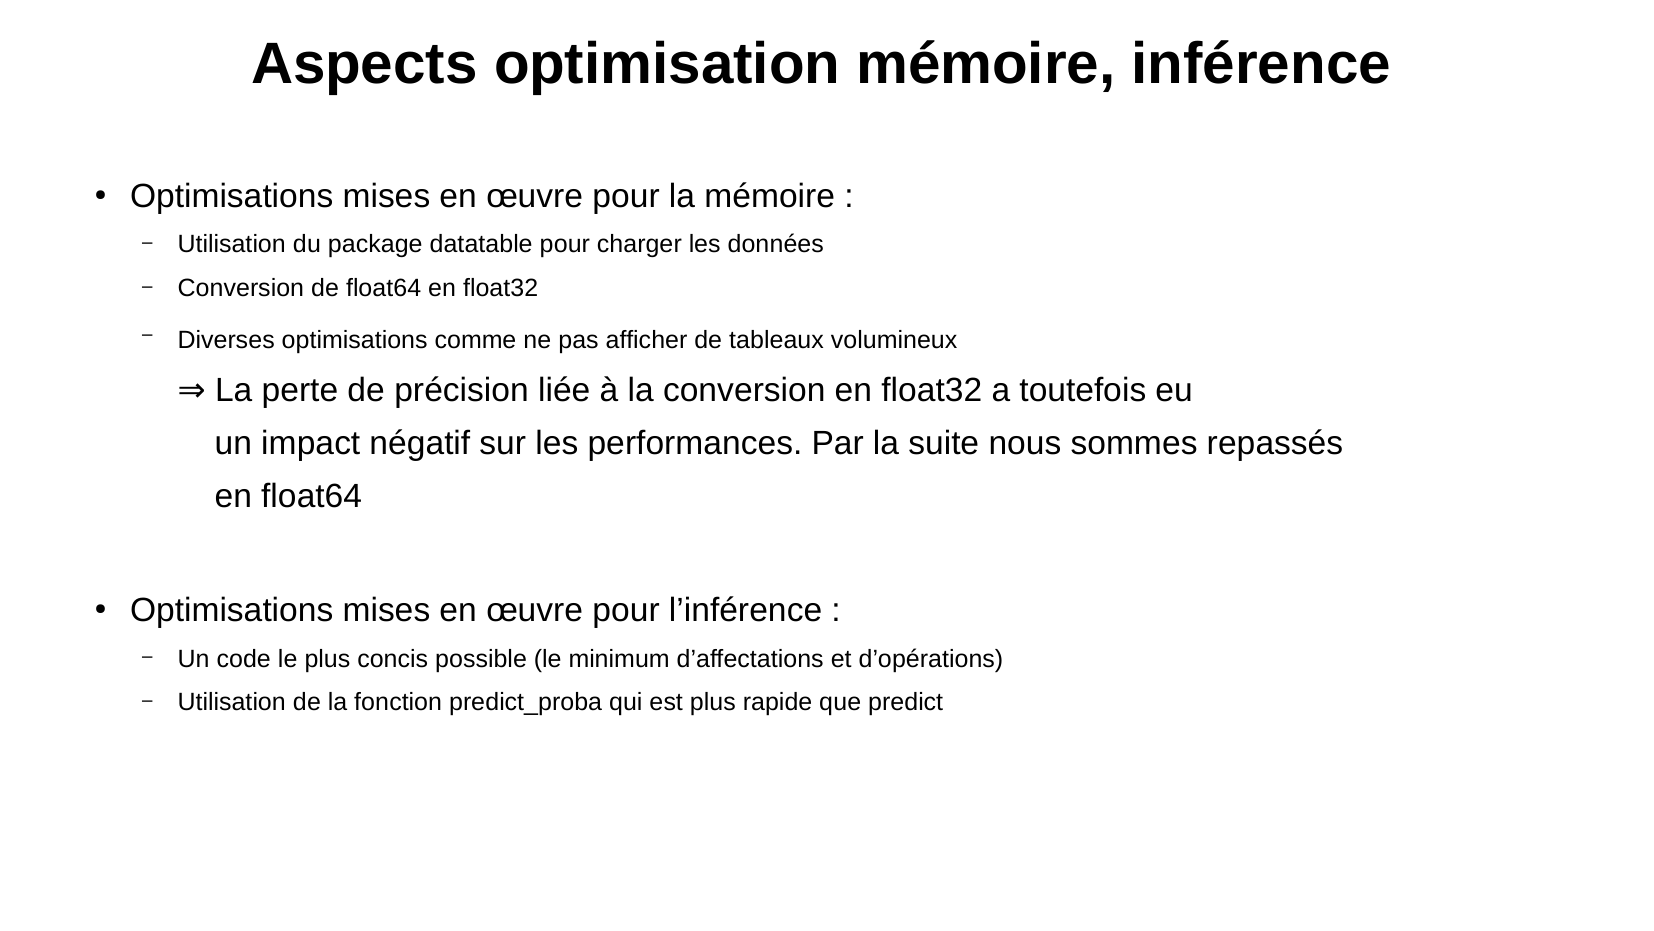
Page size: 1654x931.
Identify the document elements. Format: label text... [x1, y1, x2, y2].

text_box Aspects optimisation mémoire, inférence [236, 23, 1505, 104]
list Optimisations mises en œuvre pour la mémoire : Utilisation du package datatable pour charger les données Conversion de float64 en float32 Diverses optimisations comme ne pas afficher de tableaux volumineux ⇒ La perte de précision liée à la conversion en float32 a toutefois eu un impact négatif sur les performances. Par la suite nous sommes repassés en float64 Optimisations mises en œuvre pour l’inférence : Un code le plus concis possible (le minimum d’affectations et d’opérations) Utilisation de la fonction predict_proba qui est plus rapide que predict [82, 177, 1571, 717]
